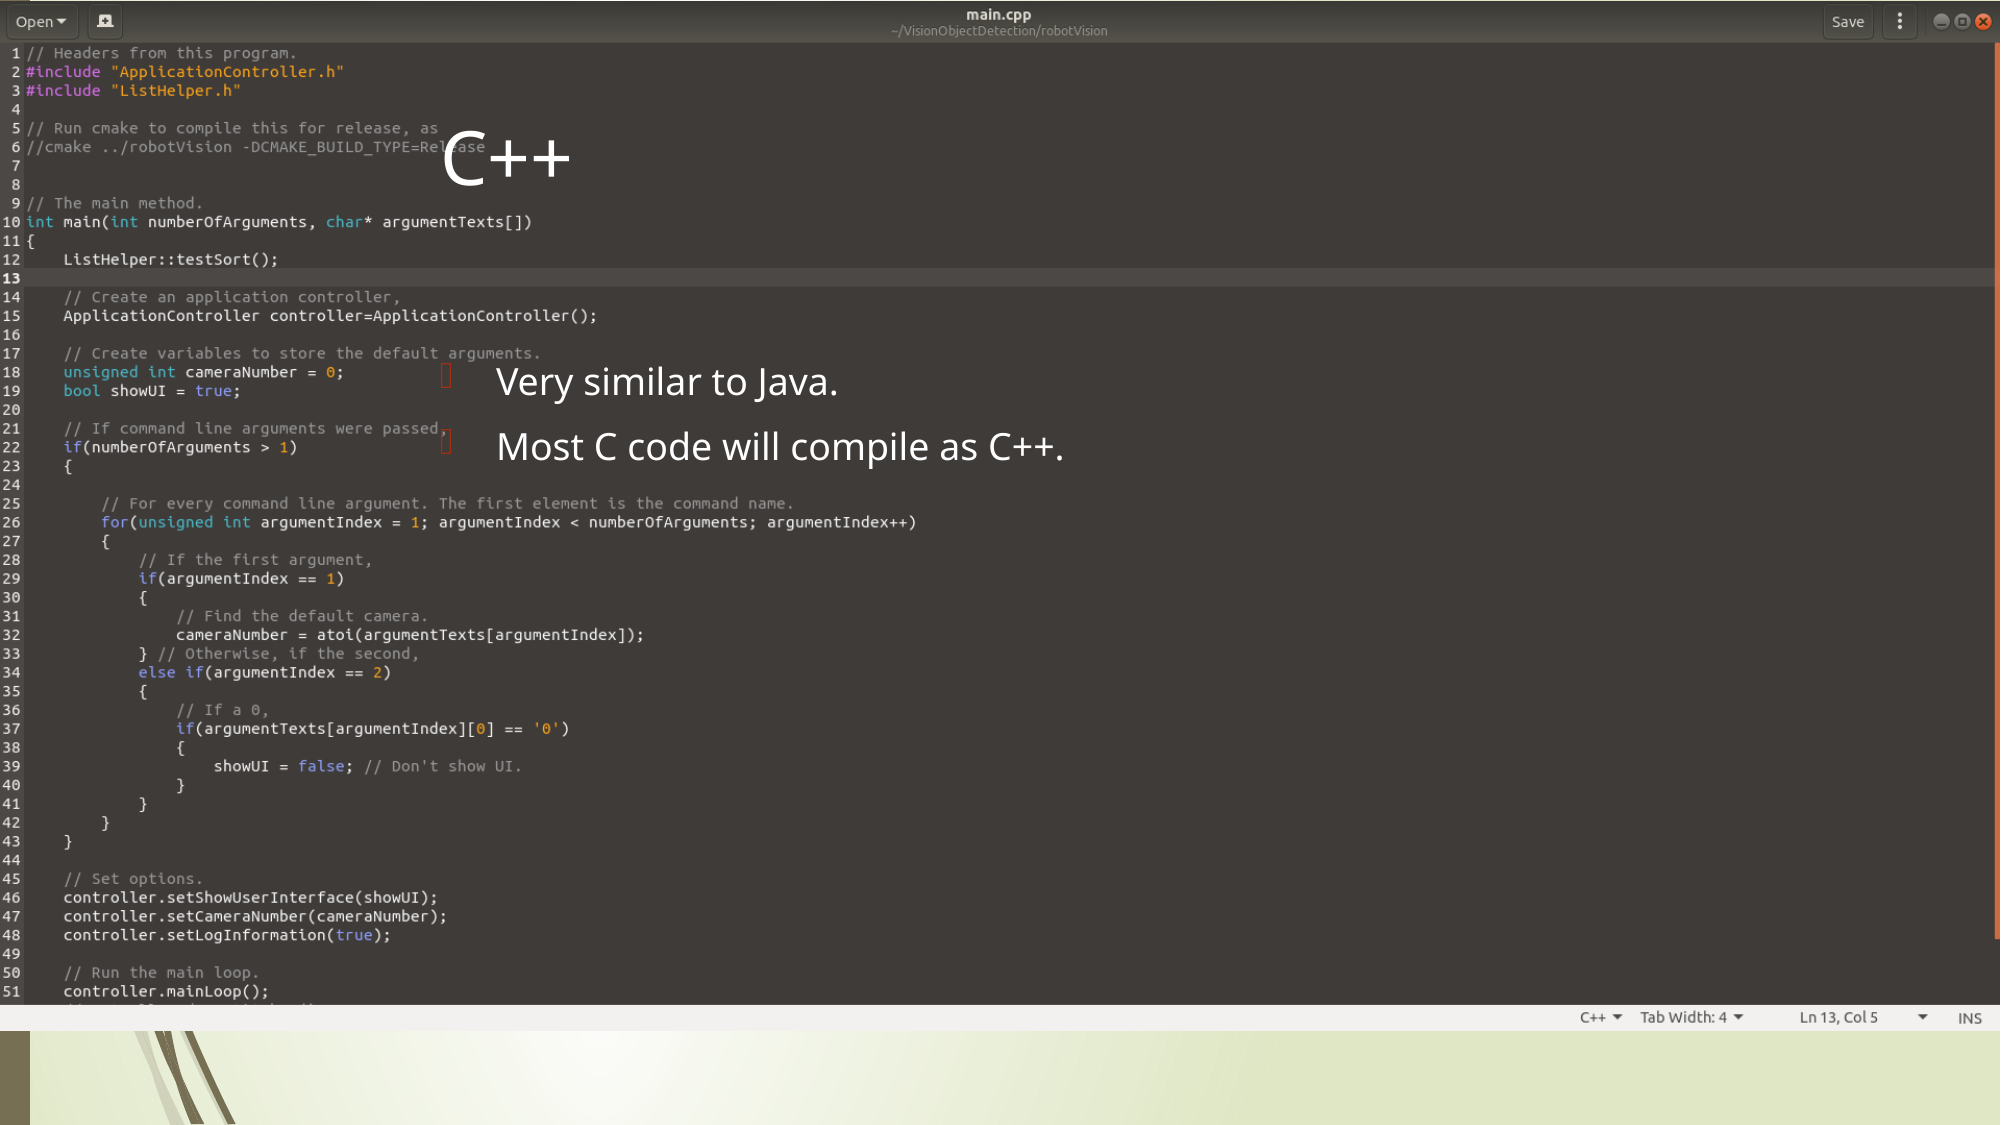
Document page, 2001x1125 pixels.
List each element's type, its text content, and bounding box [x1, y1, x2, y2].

title C++ [425, 102, 1888, 313]
list Very similar to Java. Most C code will compile as C++. [424, 350, 1888, 970]
picture [0, 1, 2000, 1031]
